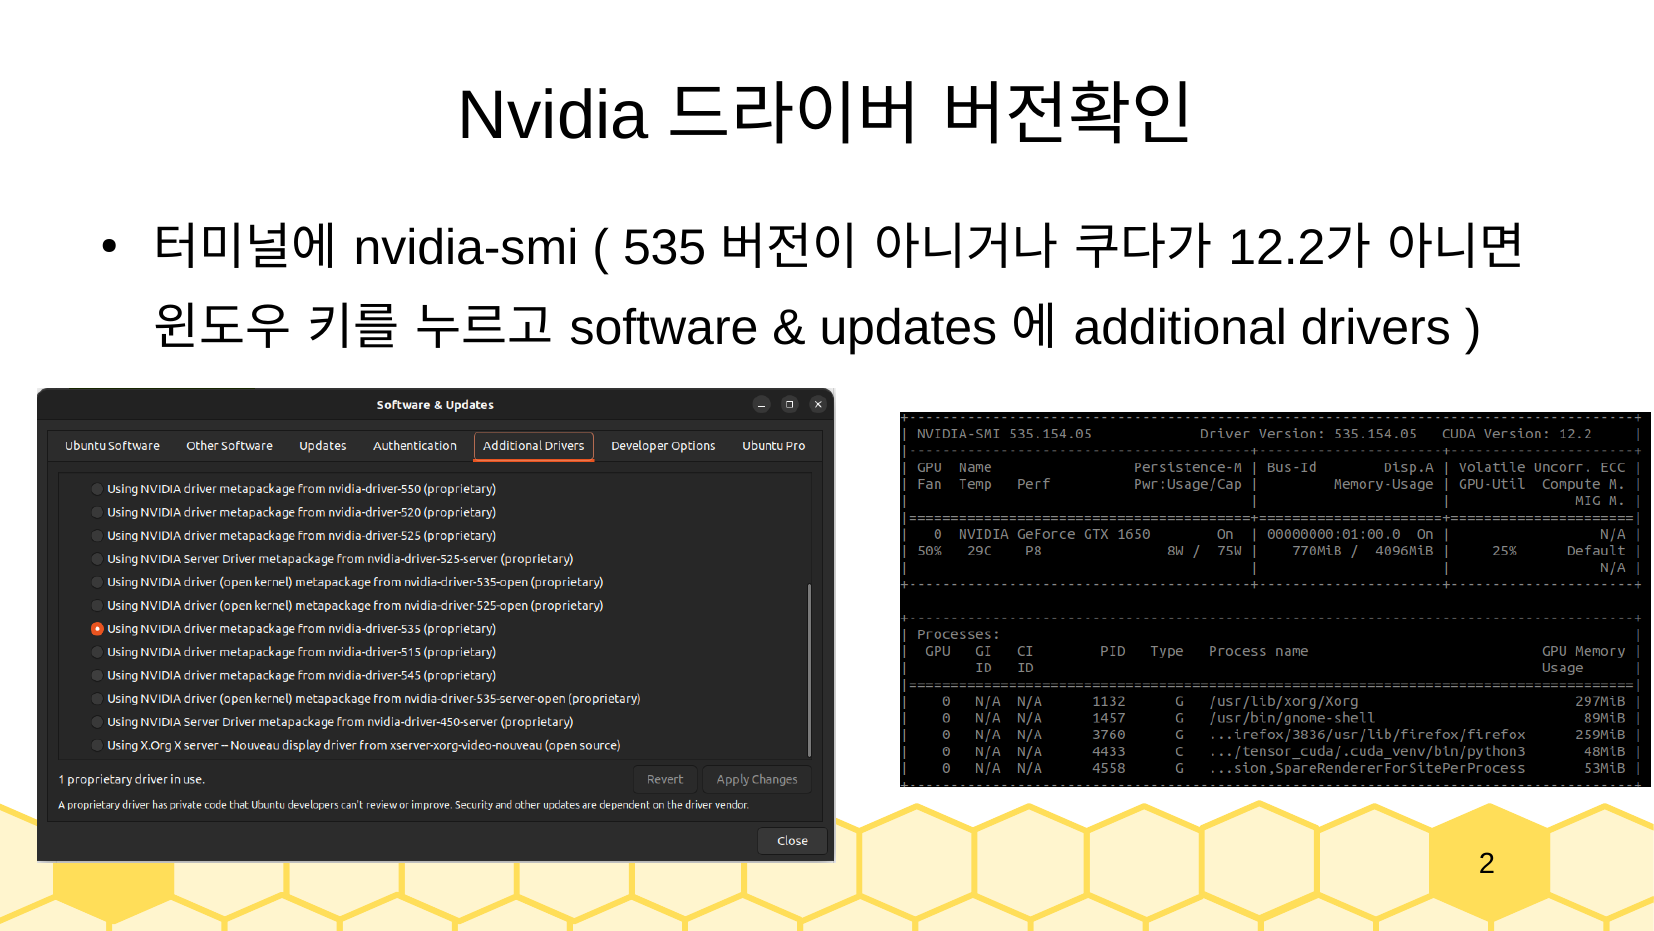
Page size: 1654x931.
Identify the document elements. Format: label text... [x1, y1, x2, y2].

picture [37, 388, 836, 863]
title Nvidia 드라이버 버전확인 [82, 37, 1571, 193]
picture [900, 412, 1651, 787]
list 터미널에 nvidia-smi ( 535 버전이 아니거나 쿠다가 12.2가 아니면 윈도우 키를 누르고 software & updates 에 additional drivers ) [82, 217, 1571, 758]
